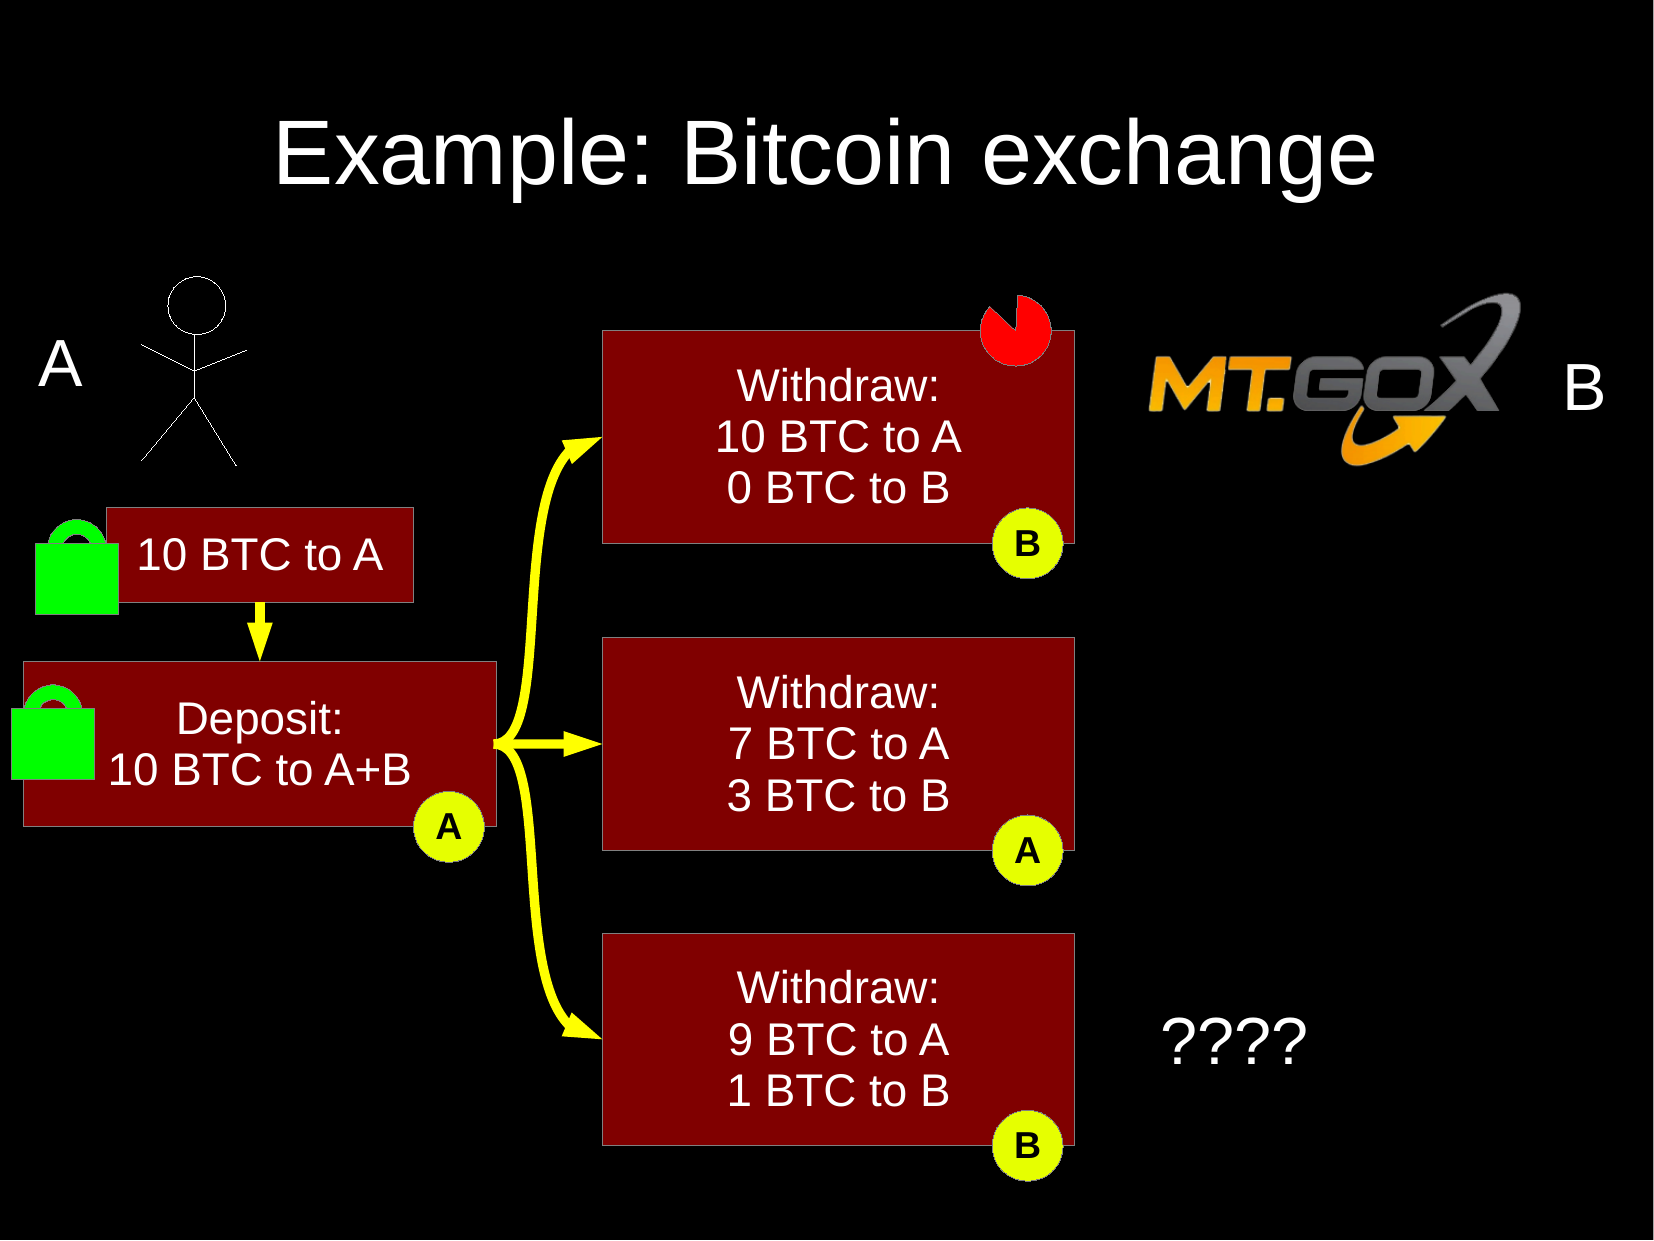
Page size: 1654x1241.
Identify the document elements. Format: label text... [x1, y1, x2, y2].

picture [1145, 285, 1524, 475]
text_box Withdraw: 7 BTC to A 3 BTC to B [602, 637, 1075, 851]
text_box A [992, 814, 1064, 886]
text_box ???? [1145, 997, 1325, 1087]
text_box A [23, 318, 98, 409]
title Example: Bitcoin exchange [82, 49, 1571, 257]
text_box [35, 519, 119, 615]
text_box Withdraw: 9 BTC to A 1 BTC to B [602, 933, 1075, 1146]
text_box Withdraw: 10 BTC to A 0 BTC to B [602, 330, 1075, 544]
text_box Deposit: 10 BTC to A+B [23, 661, 497, 827]
text_box [980, 295, 1052, 367]
text_box A [413, 791, 485, 863]
text_box B [1547, 342, 1622, 432]
text_box B [992, 1110, 1064, 1182]
text_box B [992, 507, 1064, 579]
text_box [11, 684, 95, 780]
text_box 10 BTC to A [106, 507, 414, 603]
